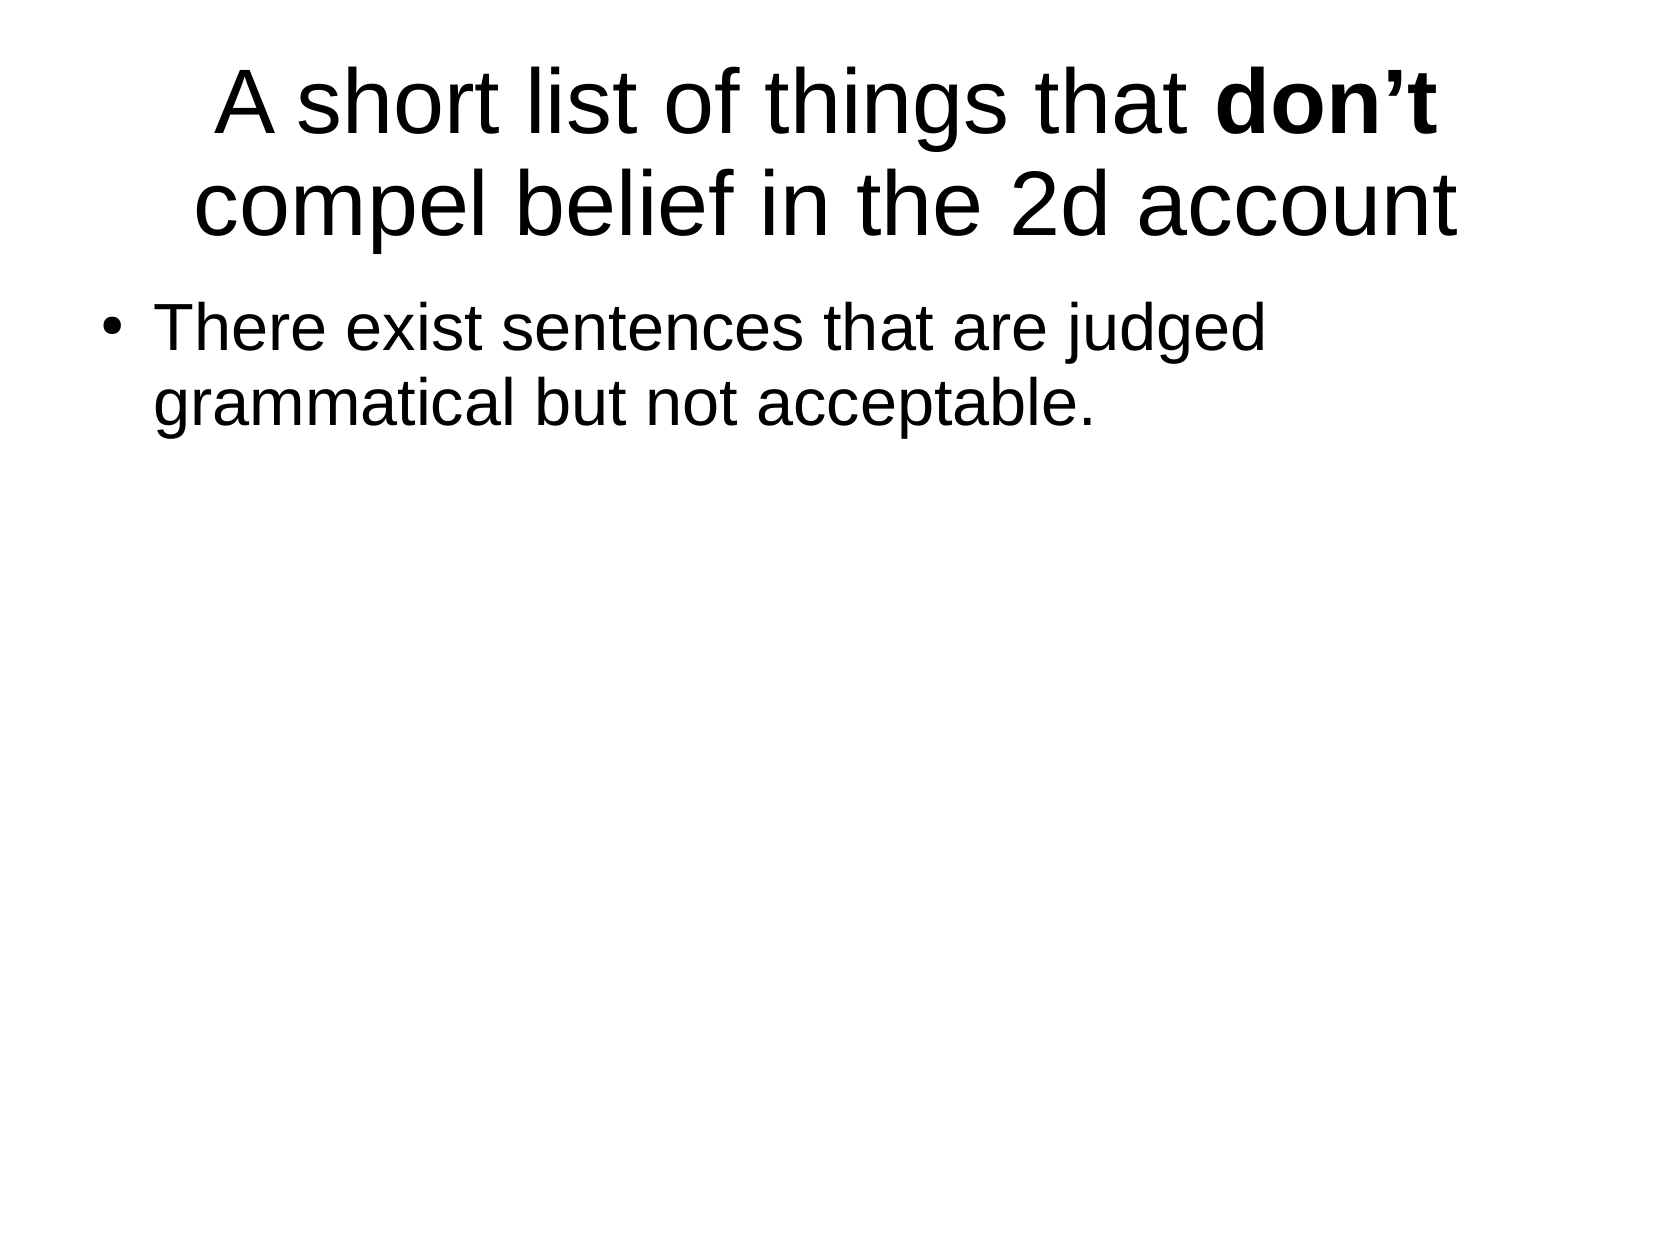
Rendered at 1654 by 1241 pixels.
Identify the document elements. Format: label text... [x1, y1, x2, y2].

title A short list of things that don’t compel belief in the 2d account [82, 49, 1571, 257]
list There exist sentences that are judged grammatical but not acceptable. [82, 290, 1571, 1010]
